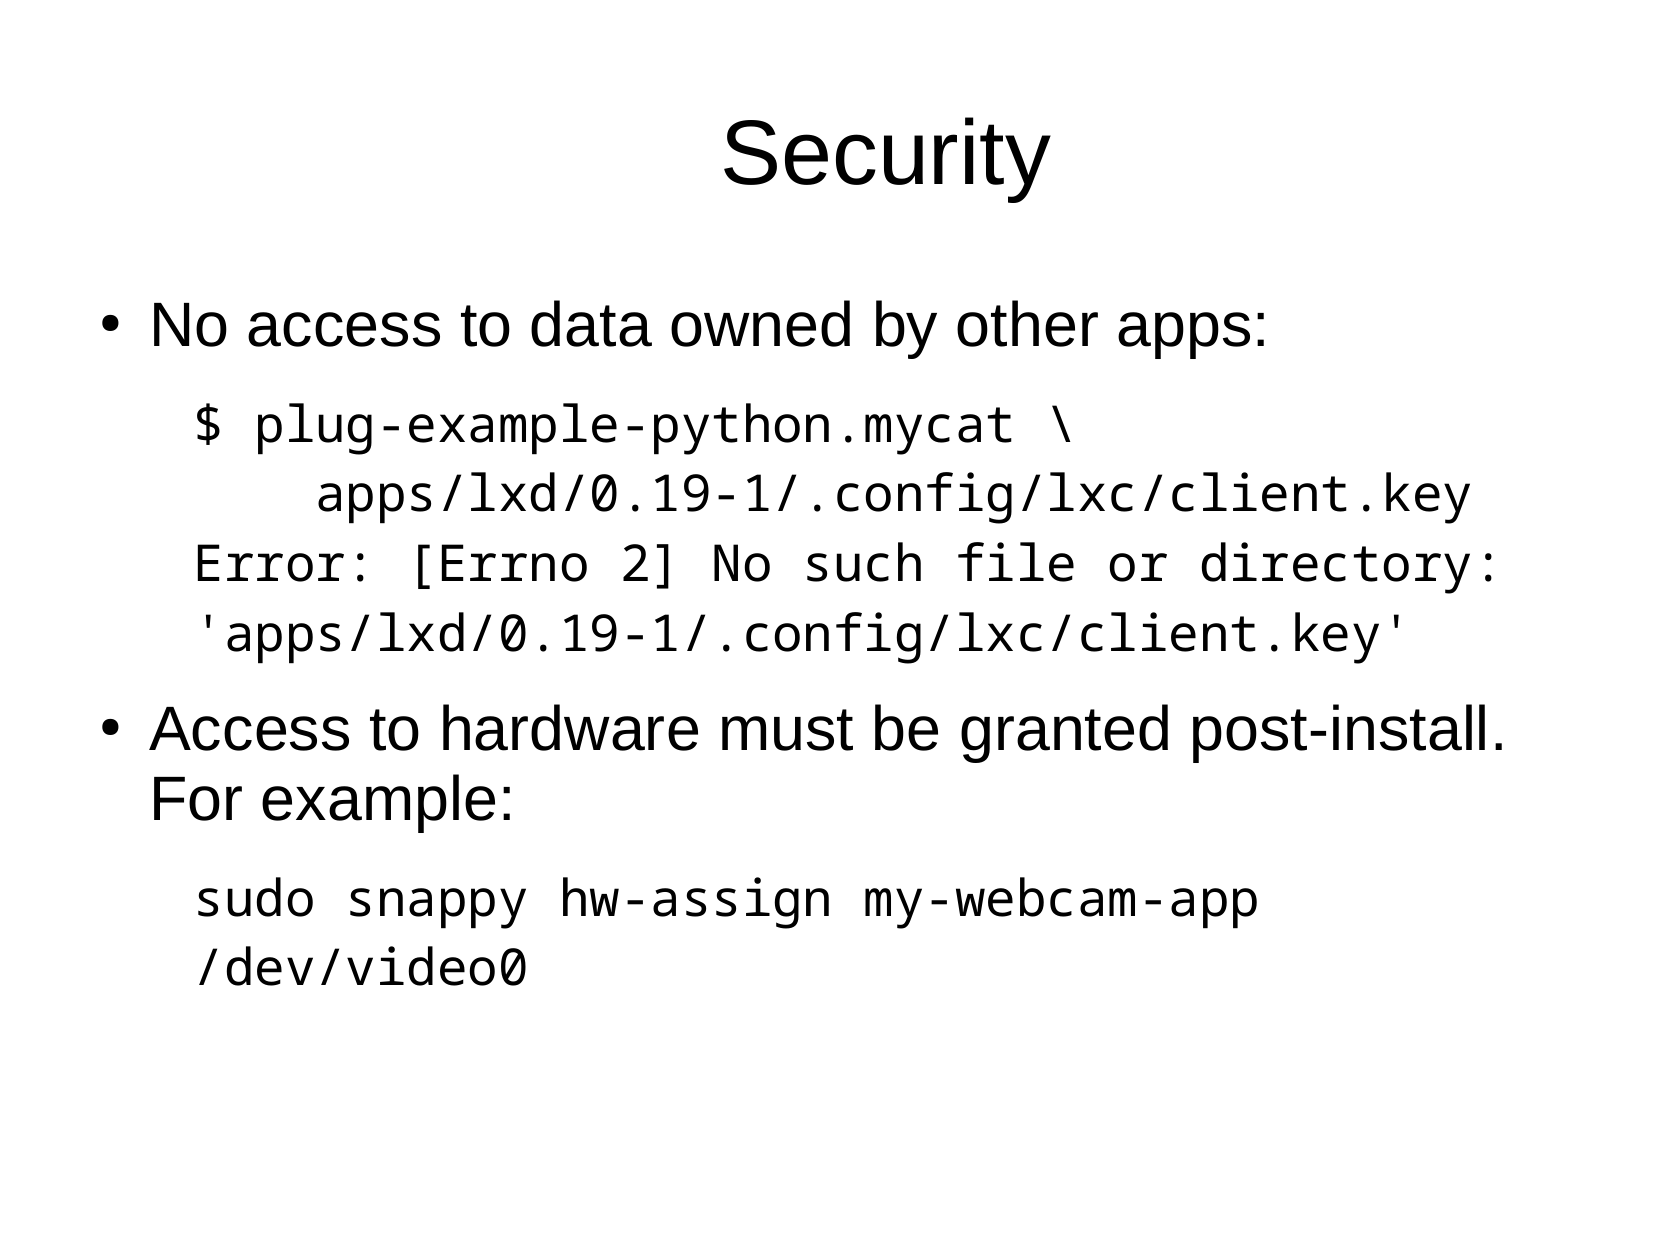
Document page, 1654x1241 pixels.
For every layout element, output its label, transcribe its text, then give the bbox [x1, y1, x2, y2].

list No access to data owned by other apps: $ plug-example-python.mycat \ apps/lxd/0.19-1/.config/lxc/client.key Error: [Errno 2] No such file or directory: 'apps/lxd/0.19-1/.config/lxc/client.key' Access to hardware must be granted post-install. For example: sudo snappy hw-assign my-webcam-app /dev/video0 [82, 290, 1571, 1010]
title Security [82, 49, 1571, 257]
